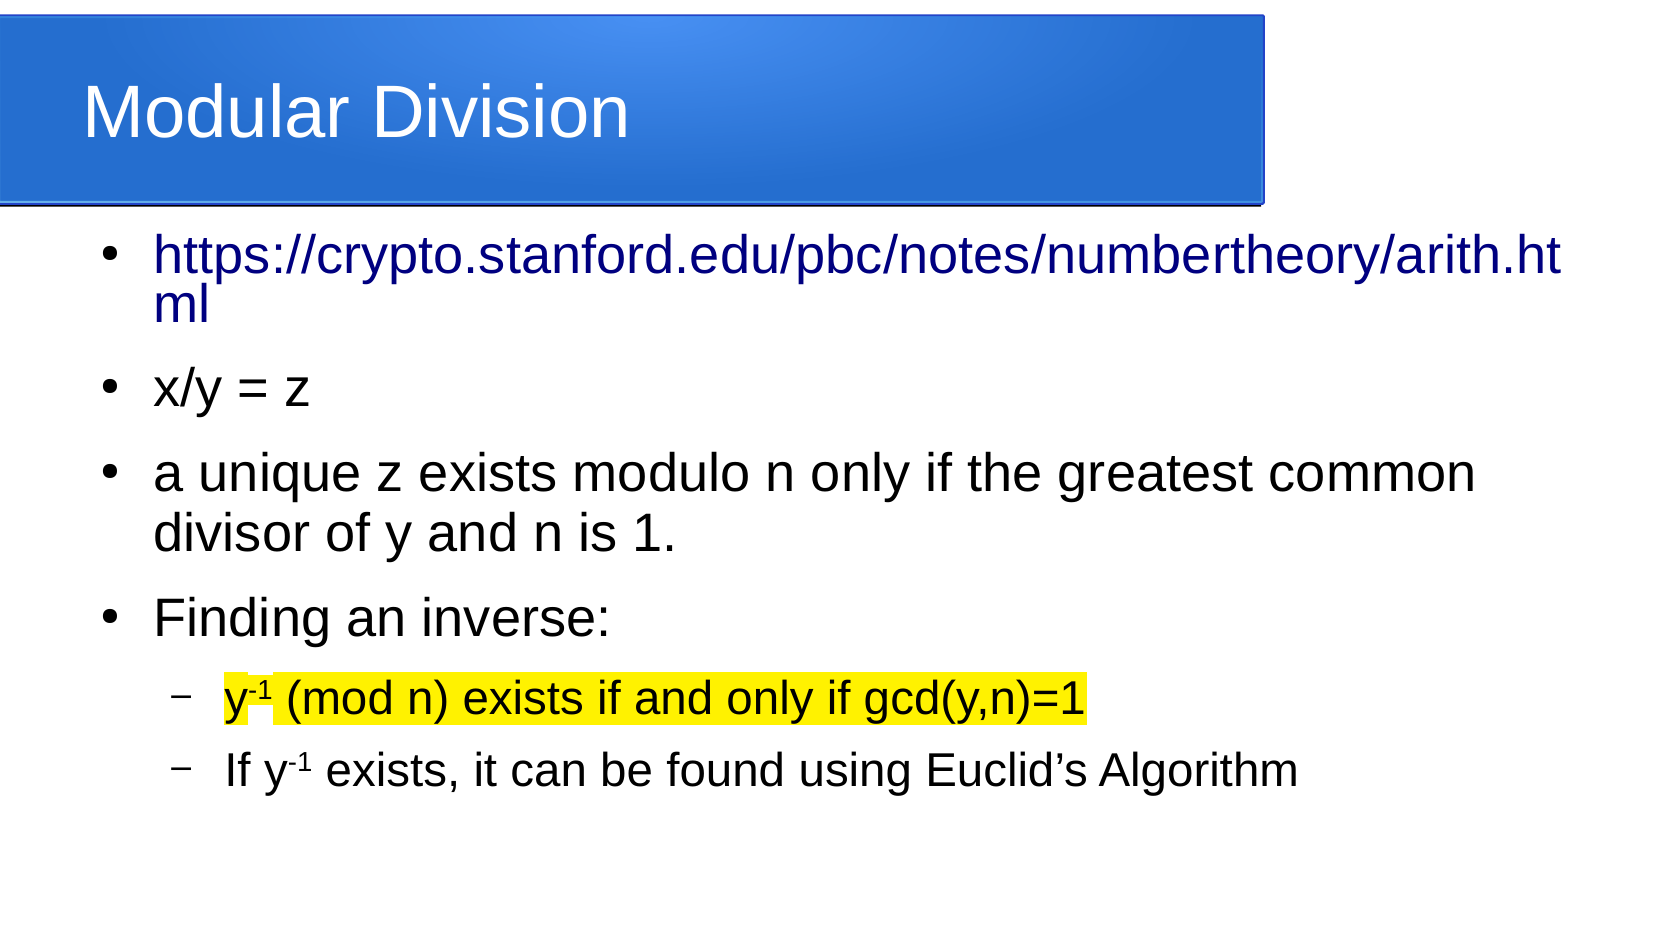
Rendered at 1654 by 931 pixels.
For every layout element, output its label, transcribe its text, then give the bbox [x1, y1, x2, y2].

list https://crypto.stanford.edu/pbc/notes/numbertheory/arith.html x/y = z a unique z exists modulo n only if the greatest common divisor of y and n is 1. Finding an inverse: y-1 (mod n) exists if and only if gcd(y,n)=1 If y-1 exists, it can be found using Euclid’s Algorithm [82, 224, 1571, 764]
title Modular Division [82, 35, 1235, 189]
